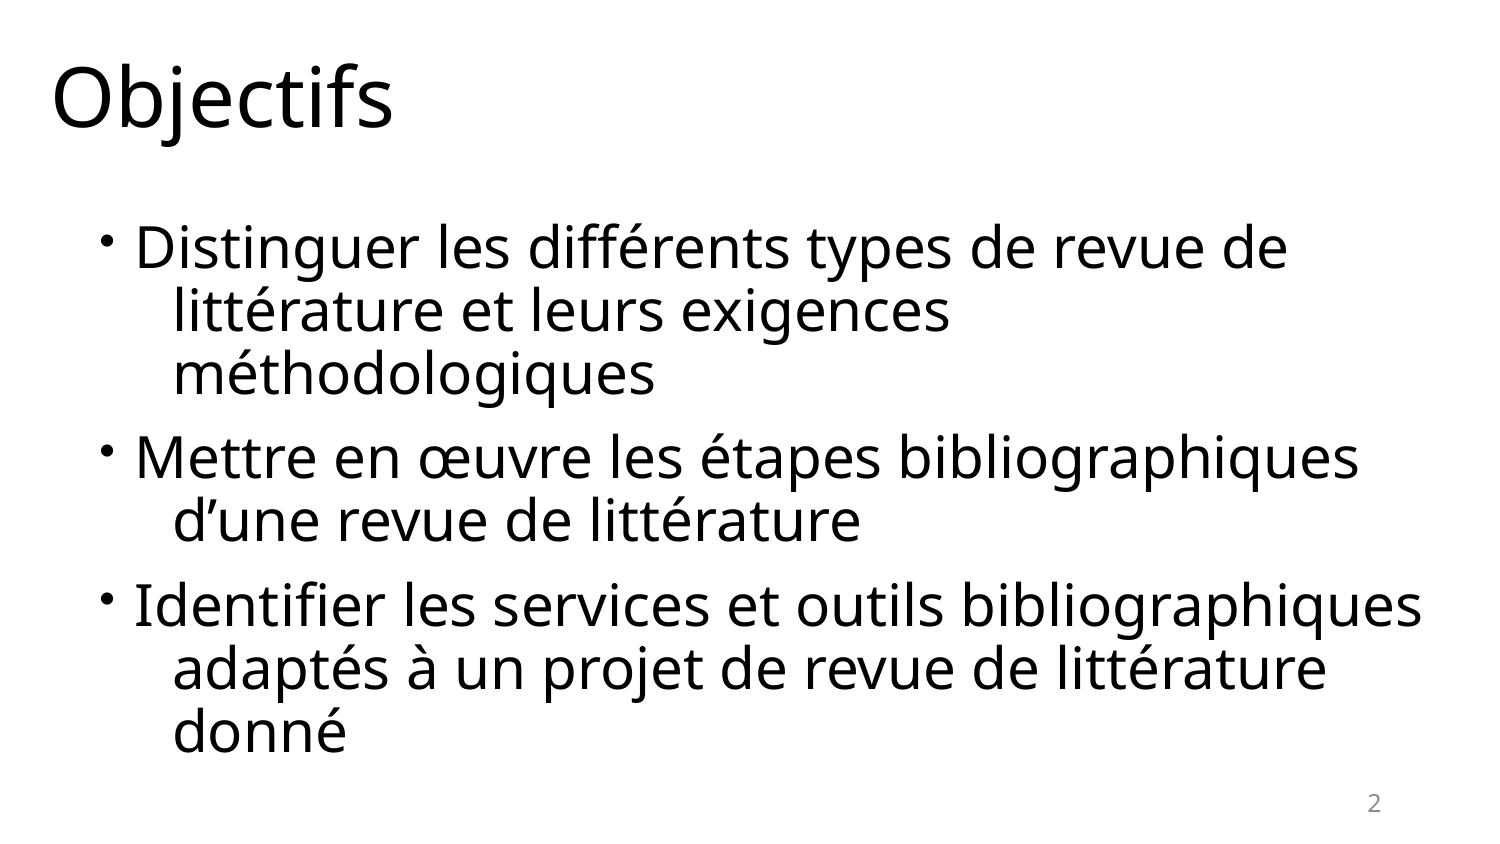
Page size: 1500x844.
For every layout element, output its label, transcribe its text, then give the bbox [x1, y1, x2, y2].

list Distinguer les différents types de revue de littérature et leurs exigences méthodologiques Mettre en œuvre les étapes bibliographiques d’une revue de littérature Identifier les services et outils bibliographiques adaptés à un projet de revue de littérature donné [46, 210, 1463, 844]
title Objectifs [35, 18, 1330, 182]
